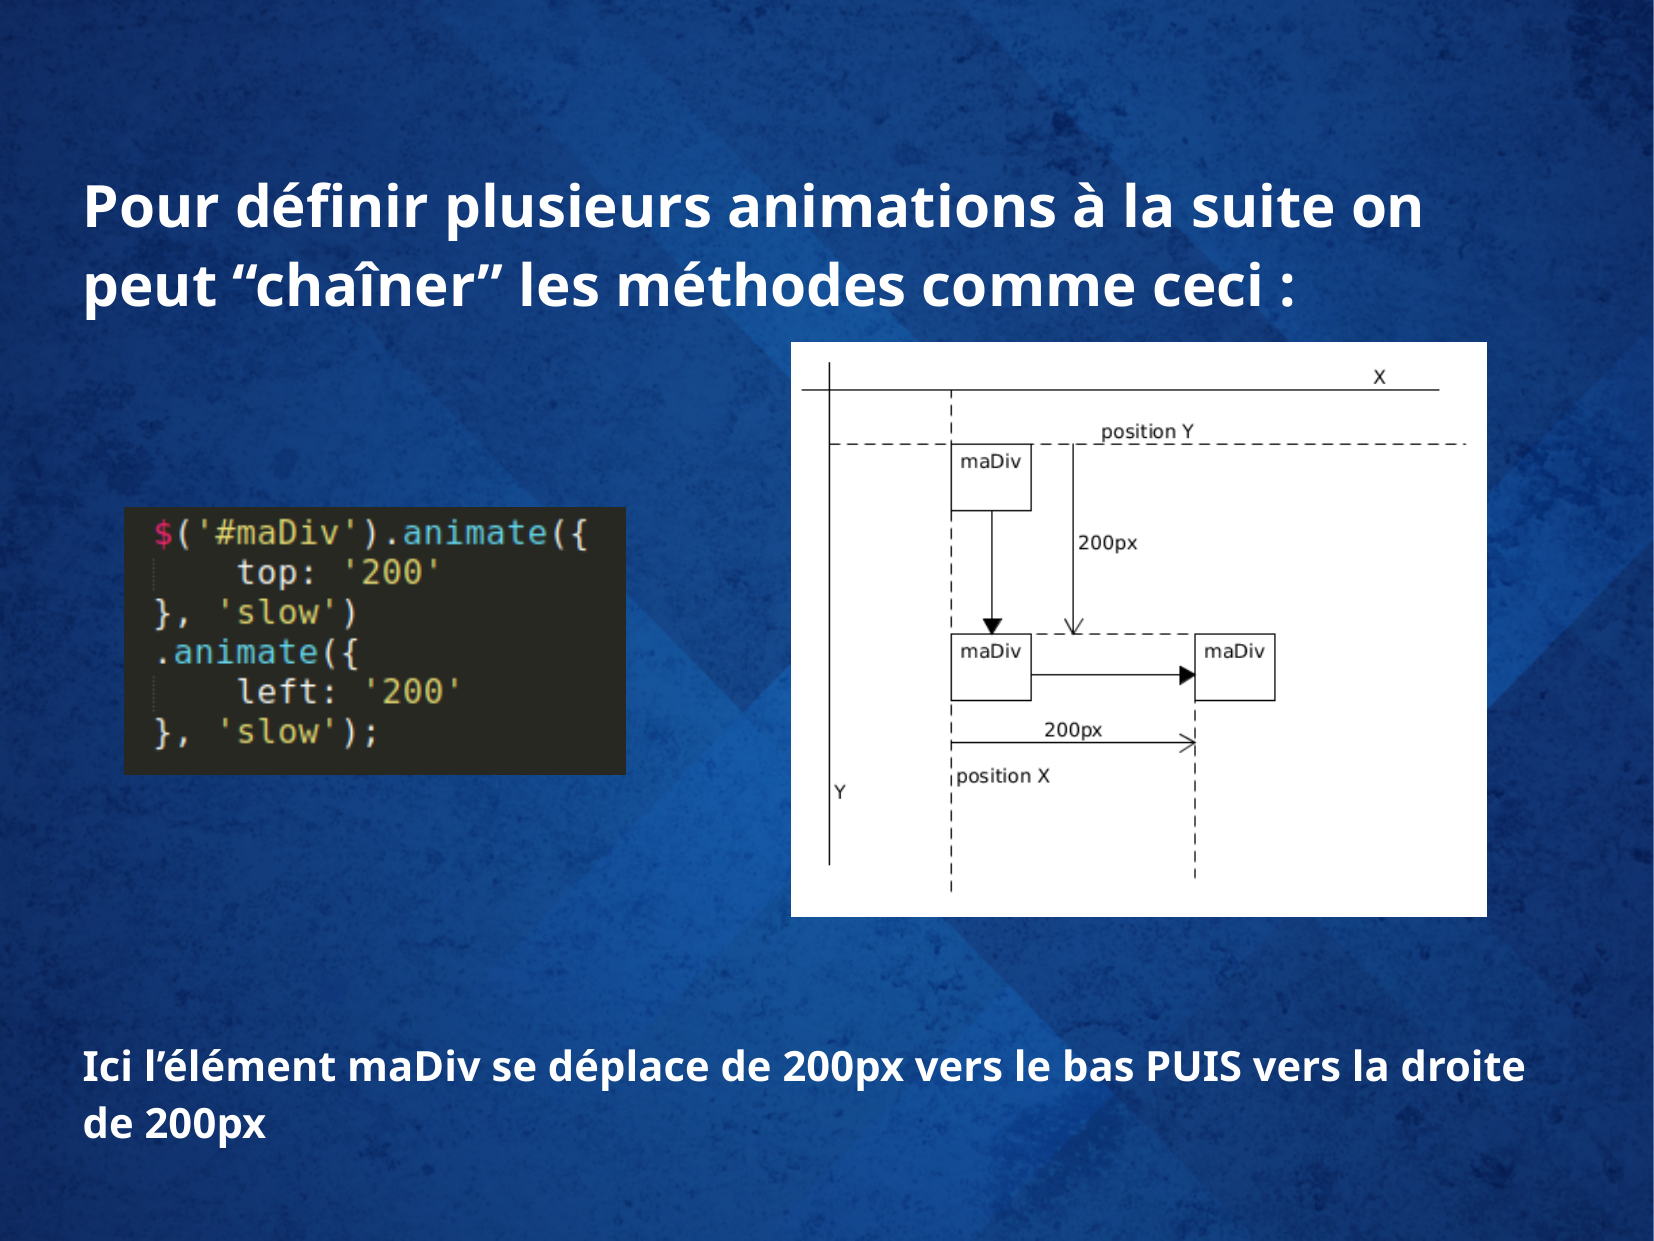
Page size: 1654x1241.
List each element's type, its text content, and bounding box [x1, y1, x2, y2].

subtitle Pour définir plusieurs animations à la suite on peut “chaîner” les méthodes comme ceci : Ici l’élément maDiv se déplace de 200px vers le bas PUIS vers la droite de 200px [82, 165, 1538, 1119]
picture [0, 0, 1654, 1241]
